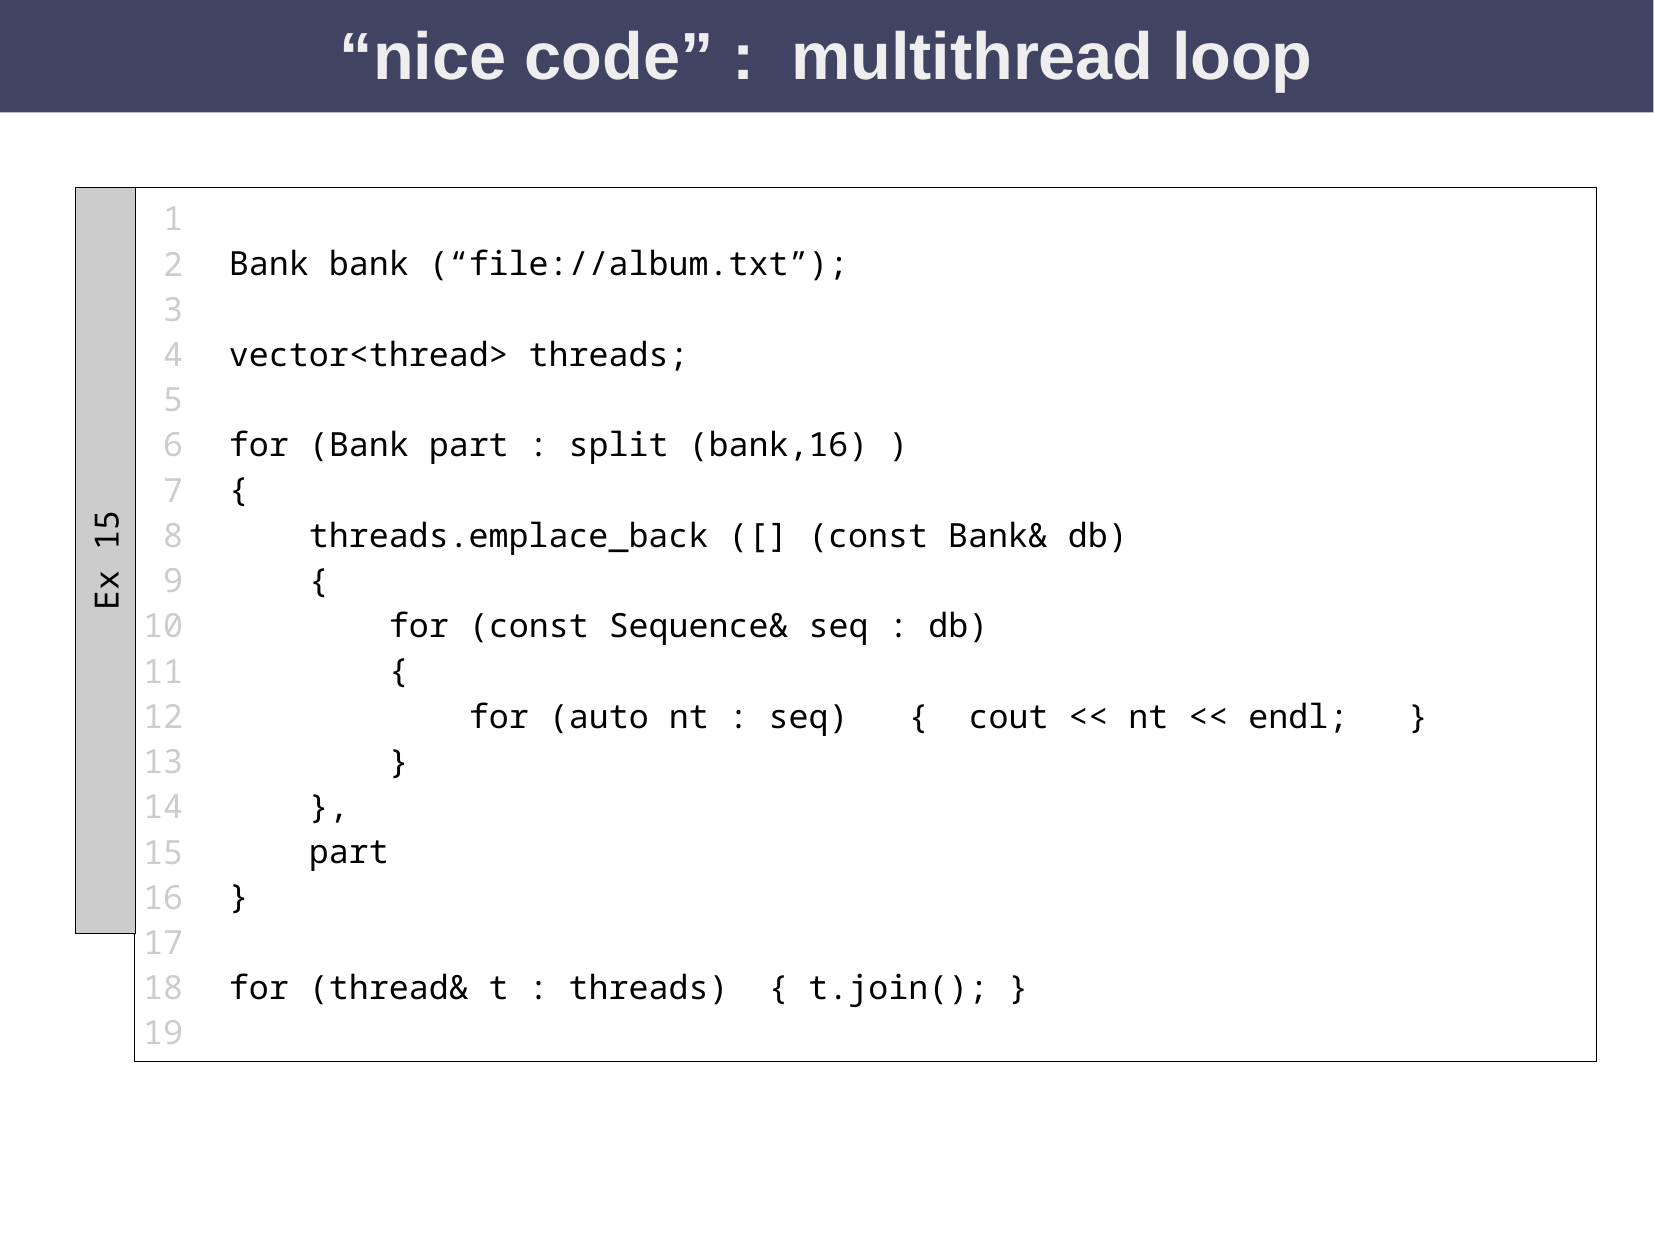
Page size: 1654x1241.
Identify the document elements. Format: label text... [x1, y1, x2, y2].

text_box Ex 15 [75, 187, 129, 934]
text_box “nice code” : multithread loop [0, 0, 1654, 113]
text_box Bank bank (“file://album.txt”); vector<thread> threads; for (Bank part : split (bank,16) ) { threads.emplace_back ([] (const Bank& db) { for (const Sequence& seq : db) { for (auto nt : seq) { cout << nt << endl; } } }, part } for (thread& t : threads) { t.join(); } [204, 187, 1597, 934]
text_box 1 2 3 4 5 6 7 8 9 10 11 12 13 14 15 16 17 18 19 [128, 187, 204, 935]
